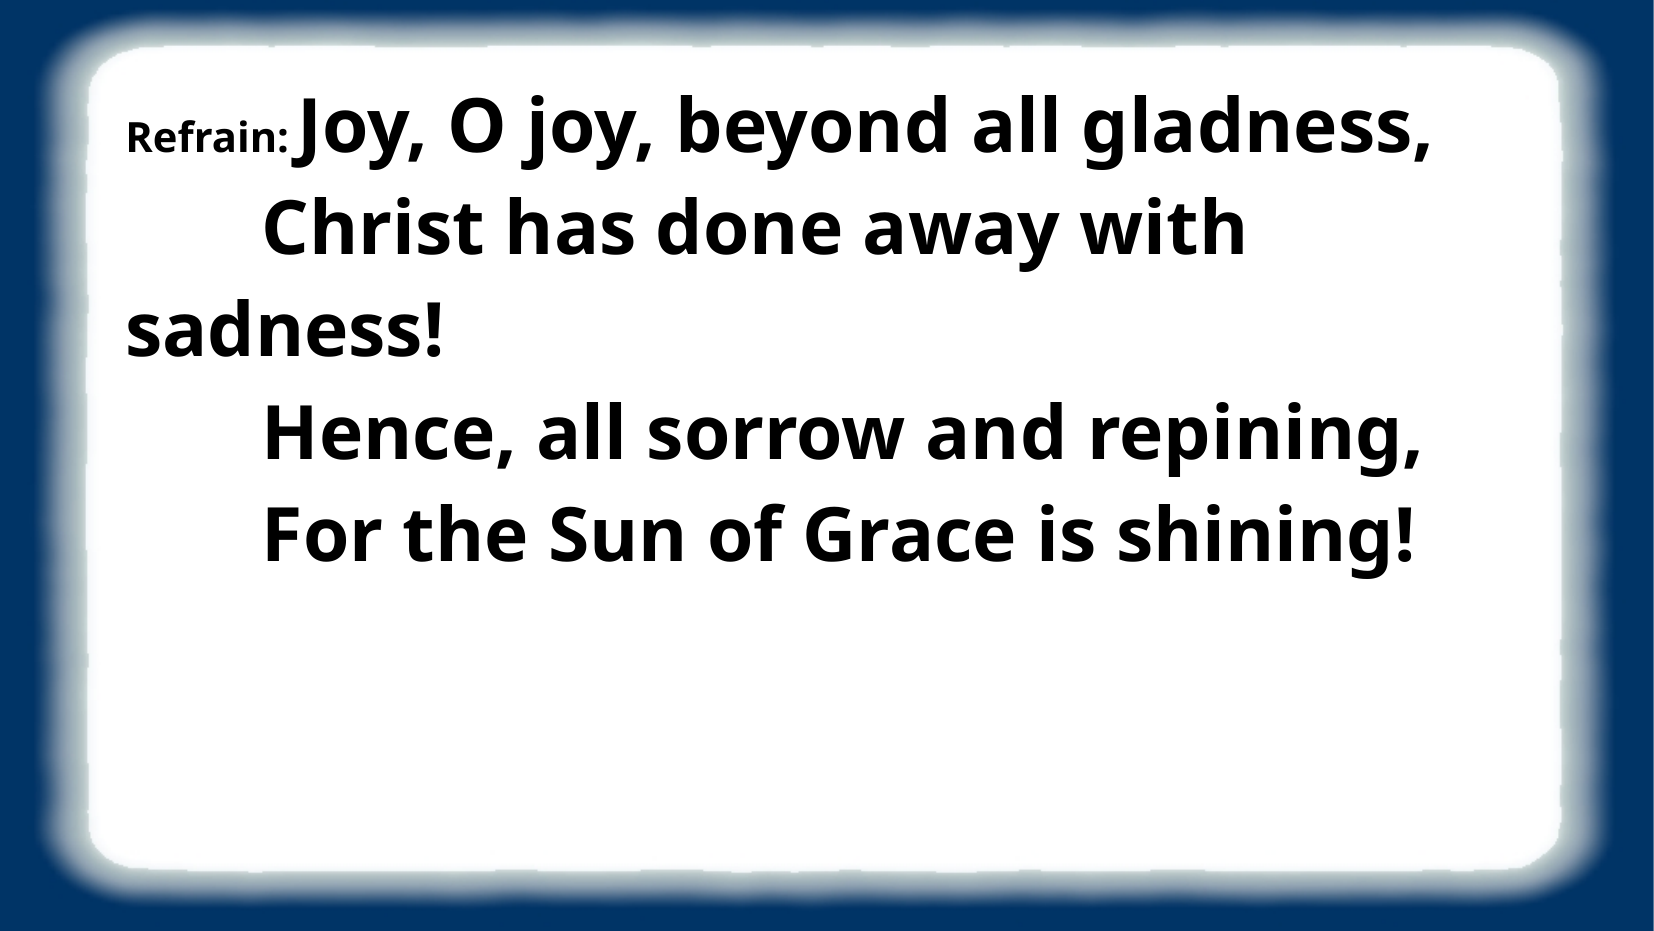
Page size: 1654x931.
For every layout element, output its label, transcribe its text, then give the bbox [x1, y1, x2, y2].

text_box Refrain: Joy, O joy, beyond all gladness, Christ has done away with sadness! Hence, all sorrow and repining, For the Sun of Grace is shining! [110, 64, 1536, 496]
picture [0, 0, 1654, 931]
